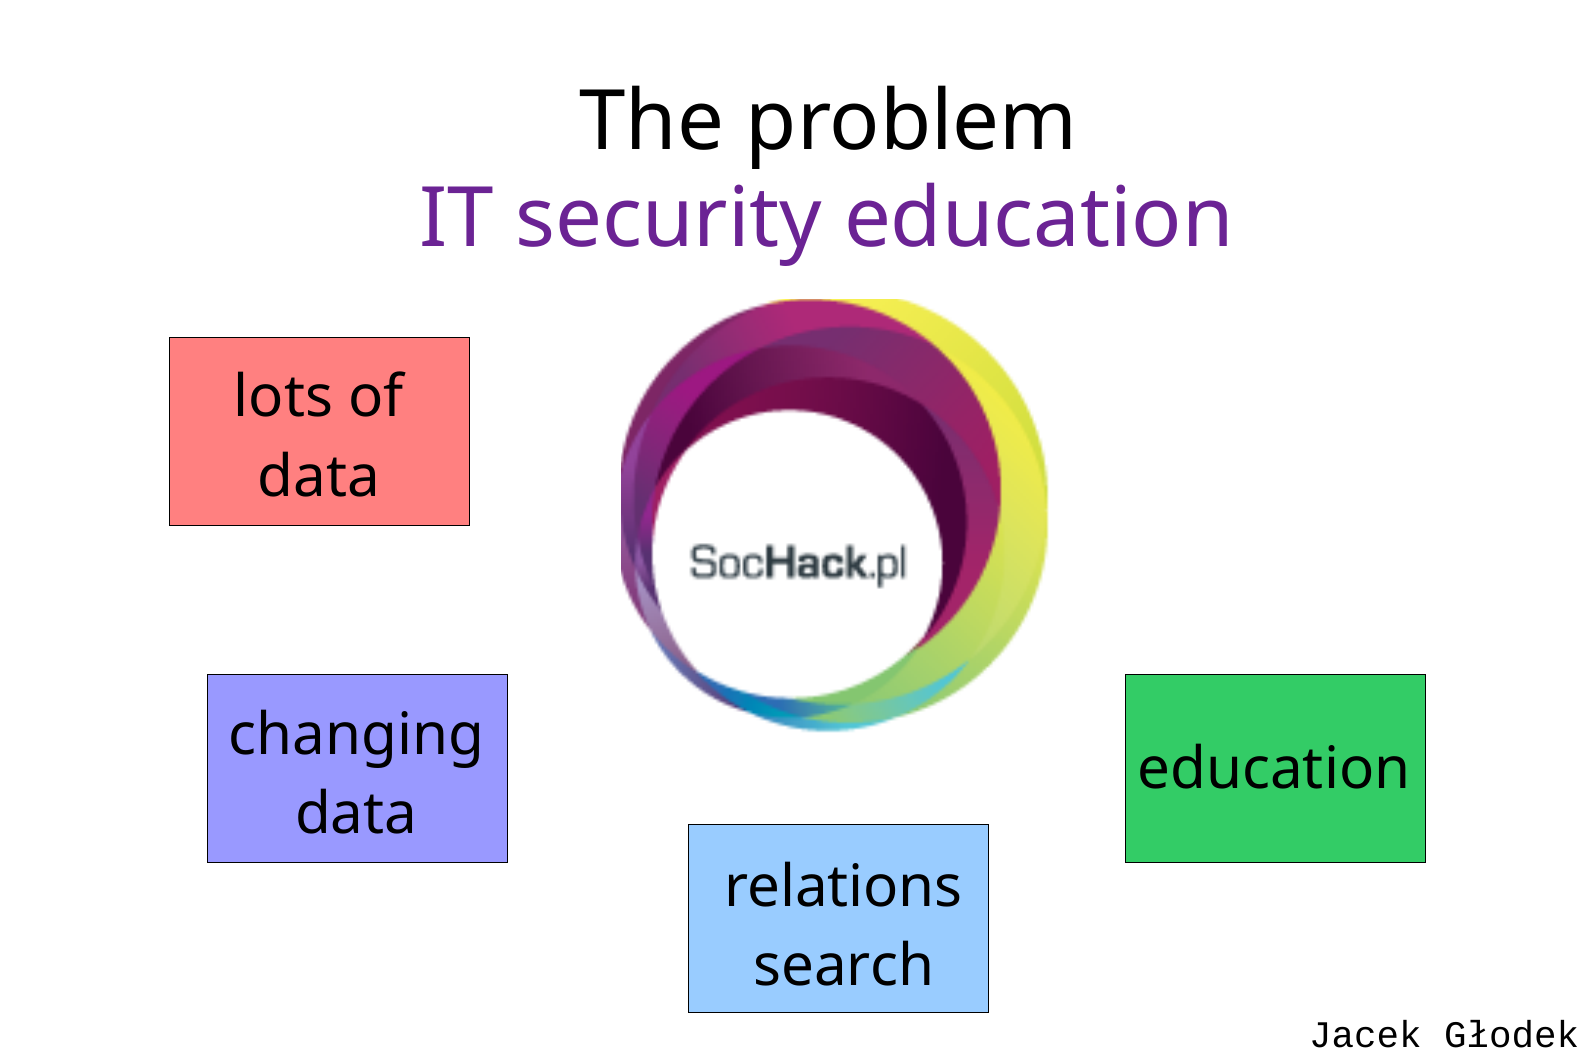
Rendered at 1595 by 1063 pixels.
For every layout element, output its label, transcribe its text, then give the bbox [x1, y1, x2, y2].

text_box education [1067, 718, 1481, 805]
text_box The problem [323, 53, 1335, 170]
text_box Jacek Głodek [1294, 1008, 1595, 1063]
text_box changing data [187, 684, 526, 863]
text_box [1125, 805, 1426, 863]
text_box [207, 674, 508, 684]
text_box relations search [637, 836, 1051, 995]
picture [621, 328, 1110, 750]
text_box [169, 337, 470, 347]
text_box [688, 824, 989, 836]
text_box lots of data [150, 347, 488, 526]
text_box [1125, 674, 1426, 718]
text_box IT security education [321, 150, 1333, 328]
text_box [688, 995, 989, 1013]
